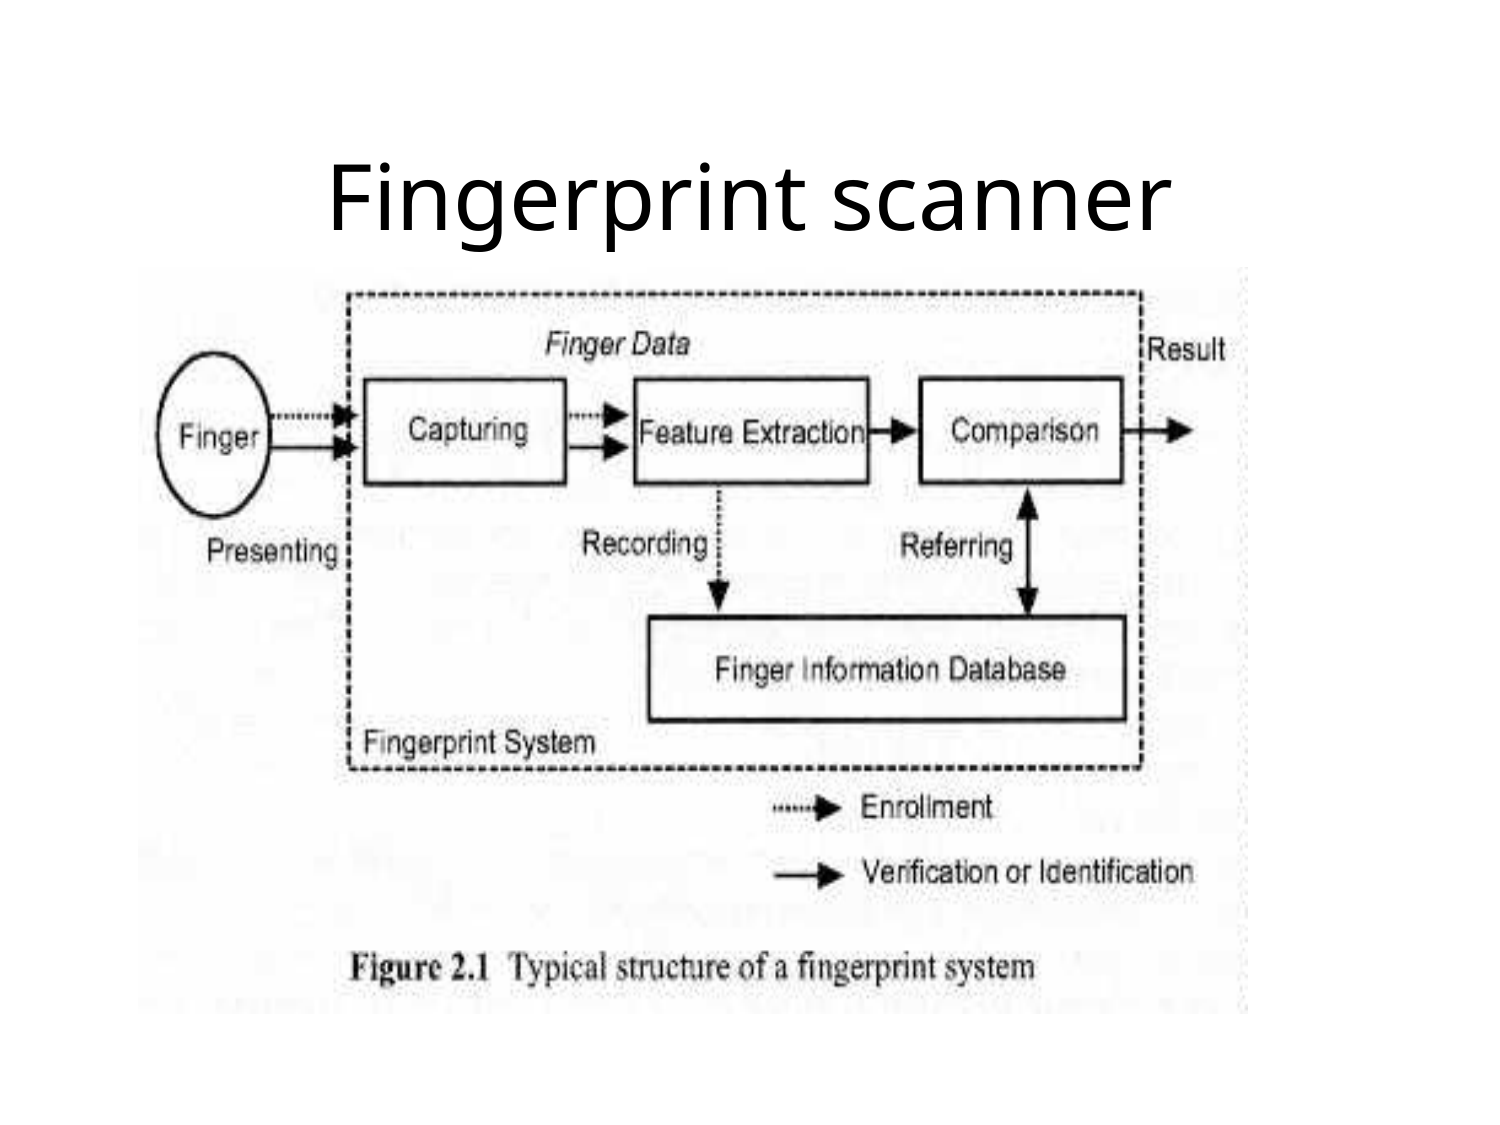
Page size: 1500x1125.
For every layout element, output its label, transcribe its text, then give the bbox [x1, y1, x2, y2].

title Fingerprint scanner [112, 99, 1388, 288]
picture [138, 267, 1248, 1014]
